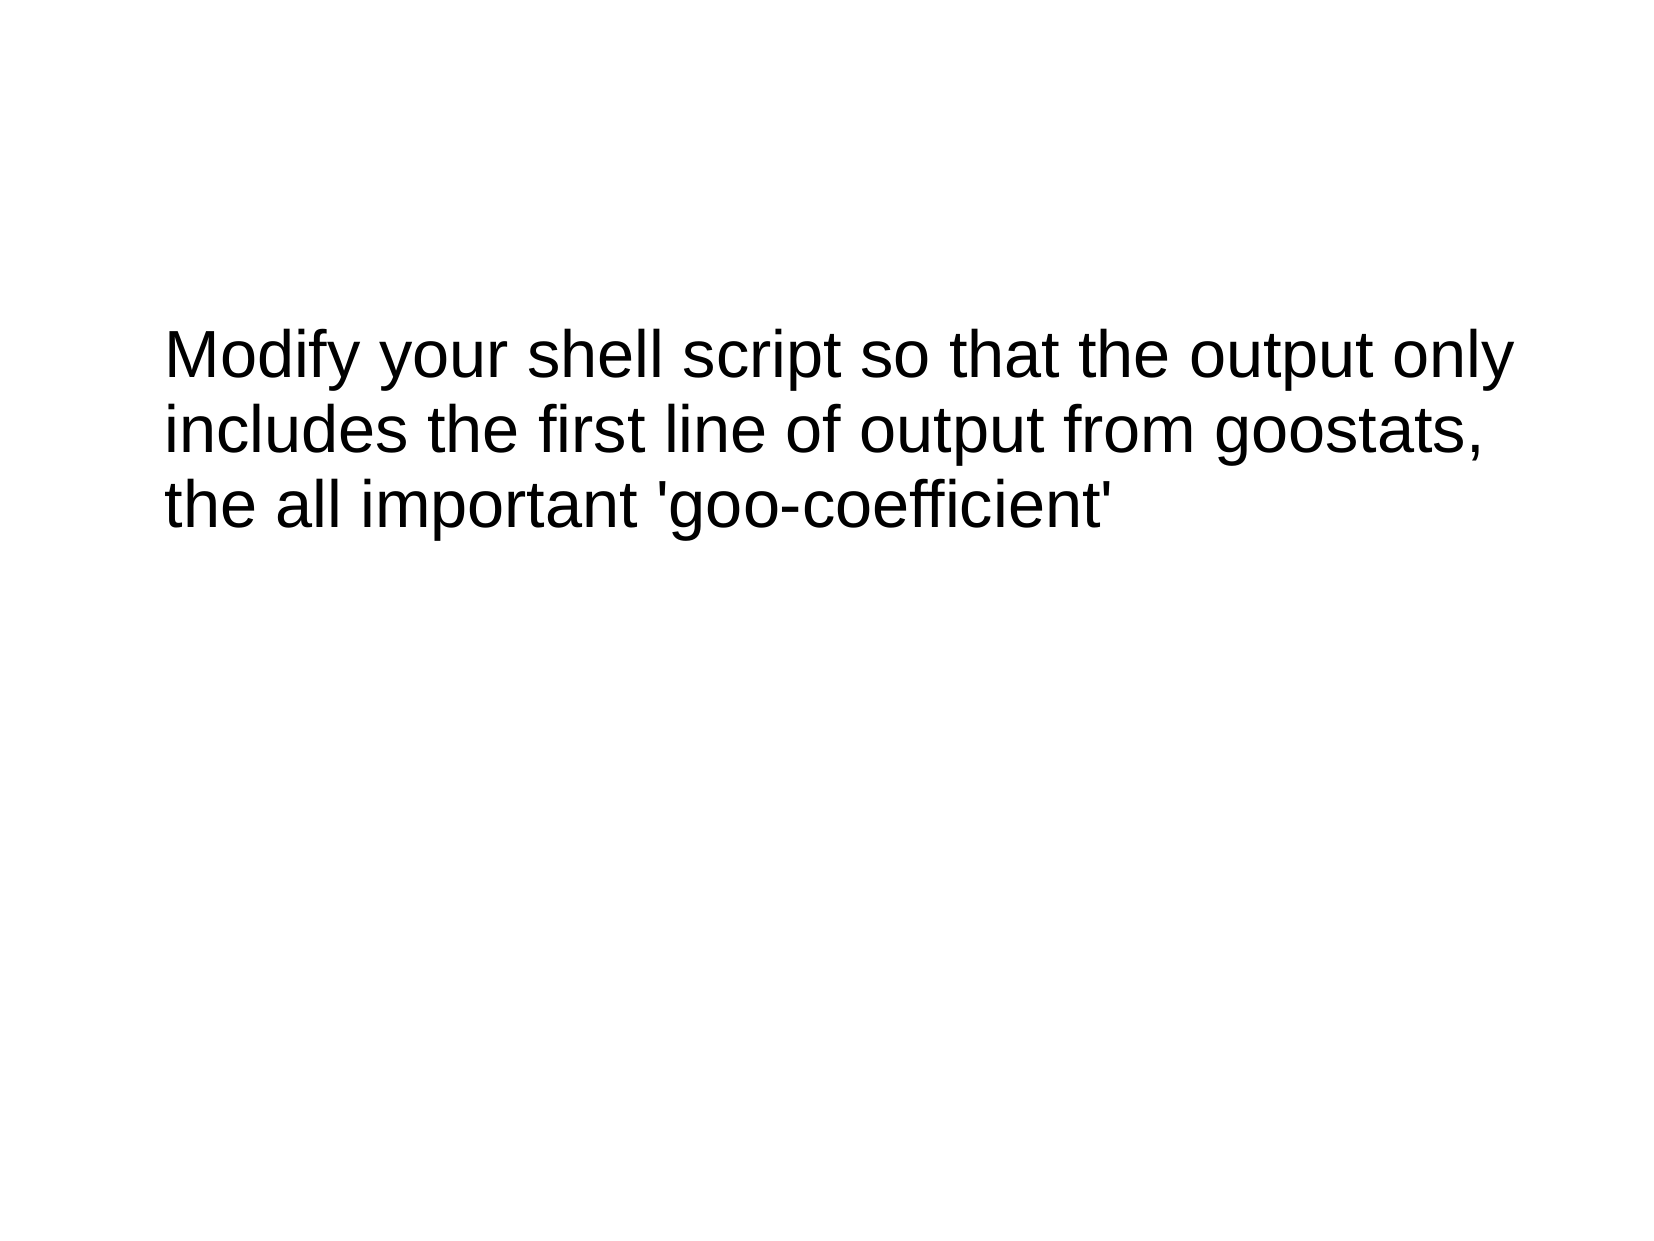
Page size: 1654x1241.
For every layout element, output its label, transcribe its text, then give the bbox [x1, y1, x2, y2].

text_box Modify your shell script so that the output only includes the first line of output from goostats, the all important 'goo-coefficient' [150, 310, 1561, 550]
